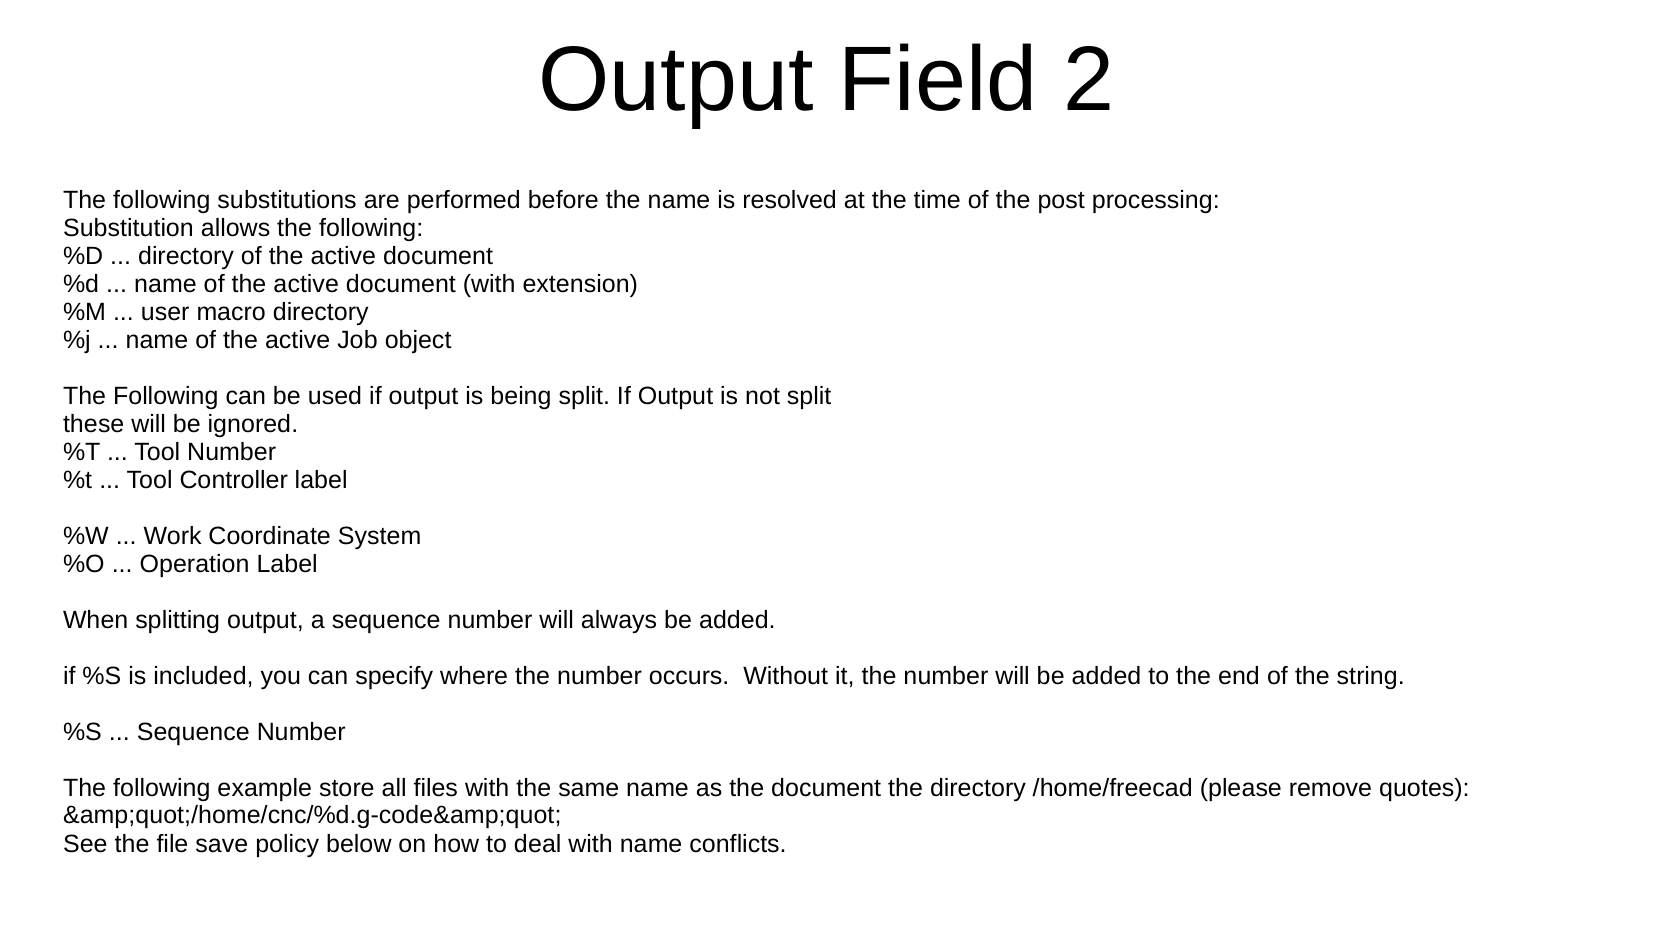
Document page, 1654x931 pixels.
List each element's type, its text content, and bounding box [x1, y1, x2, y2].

title Output Field 2 [82, 24, 1571, 131]
text_box The following substitutions are performed before the name is resolved at the time of the post processing: Substitution allows the following: %D ... directory of the active document %d ... name of the active document (with extension) %M ... user macro directory %j ... name of the active Job object The Following can be used if output is being split. If Output is not split these will be ignored. %T ... Tool Number %t ... Tool Controller label %W ... Work Coordinate System %O ... Operation Label When splitting output, a sequence number will always be added. if %S is included, you can specify where the number occurs. Without it, the number will be added to the end of the string. %S ... Sequence Number The following example store all files with the same name as the document the directory /home/freecad (please remove quotes): &amp;quot;/home/cnc/%d.g-code&amp;quot; See the file save policy below on how to deal with name conflicts. [48, 131, 1605, 931]
